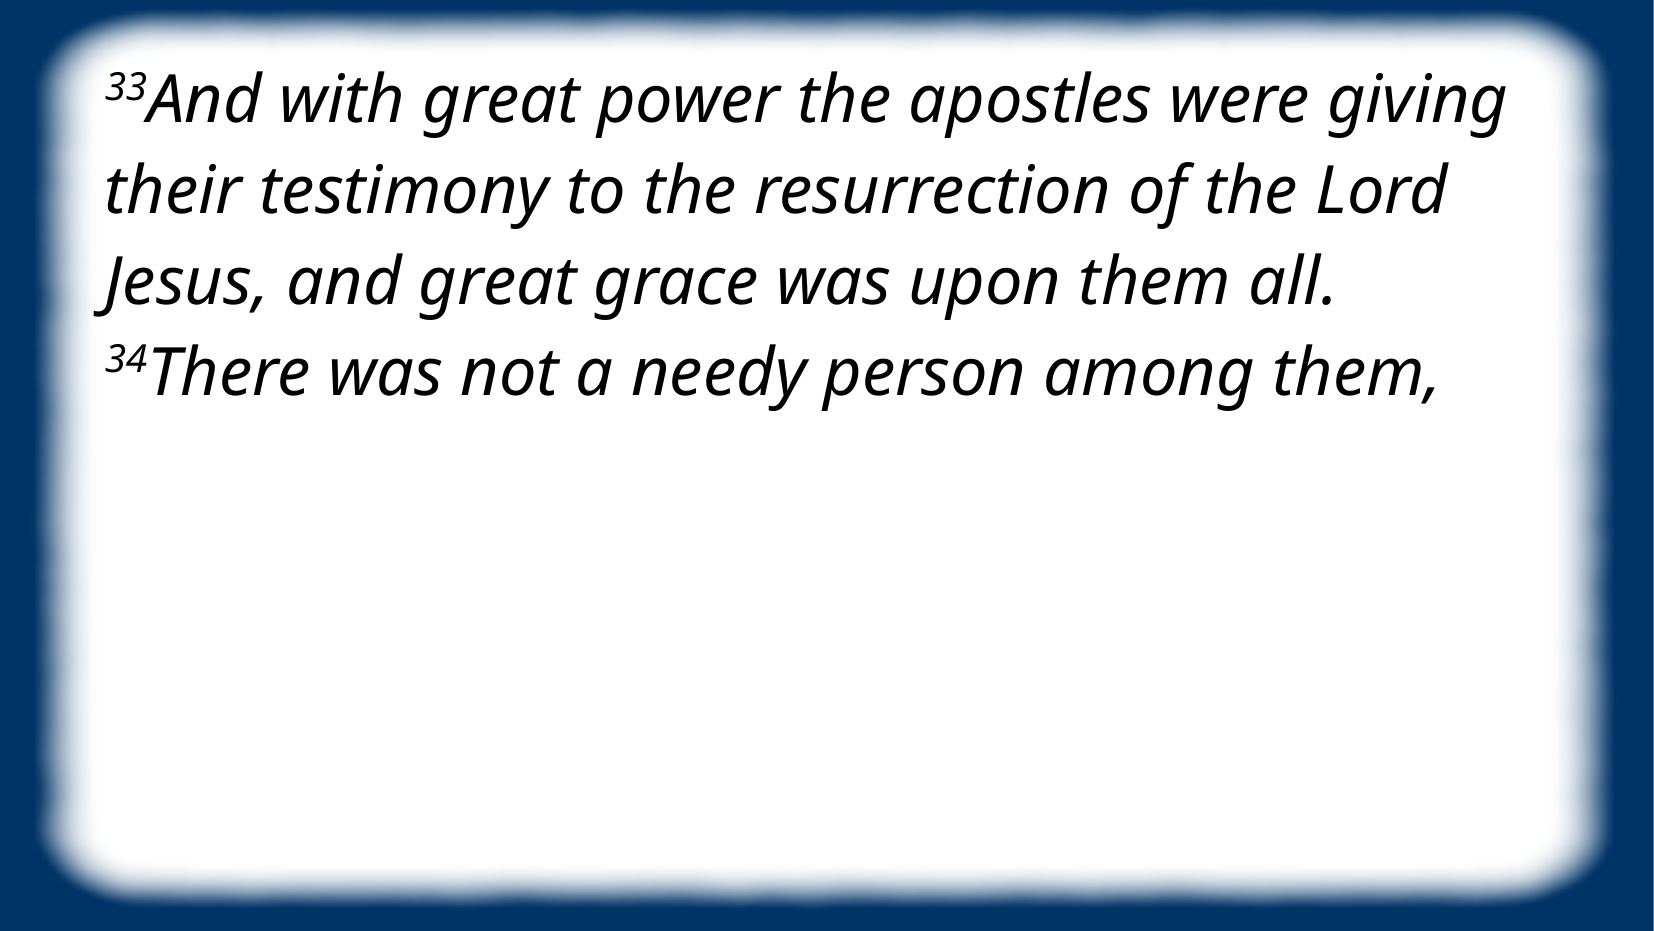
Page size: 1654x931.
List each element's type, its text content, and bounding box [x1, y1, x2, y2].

text_box 33And with great power the apostles were giving their testimony to the resurrection of the Lord Jesus, and great grace was upon them all. 34There was not a needy person among them, [90, 43, 1561, 414]
picture [0, 0, 1654, 931]
